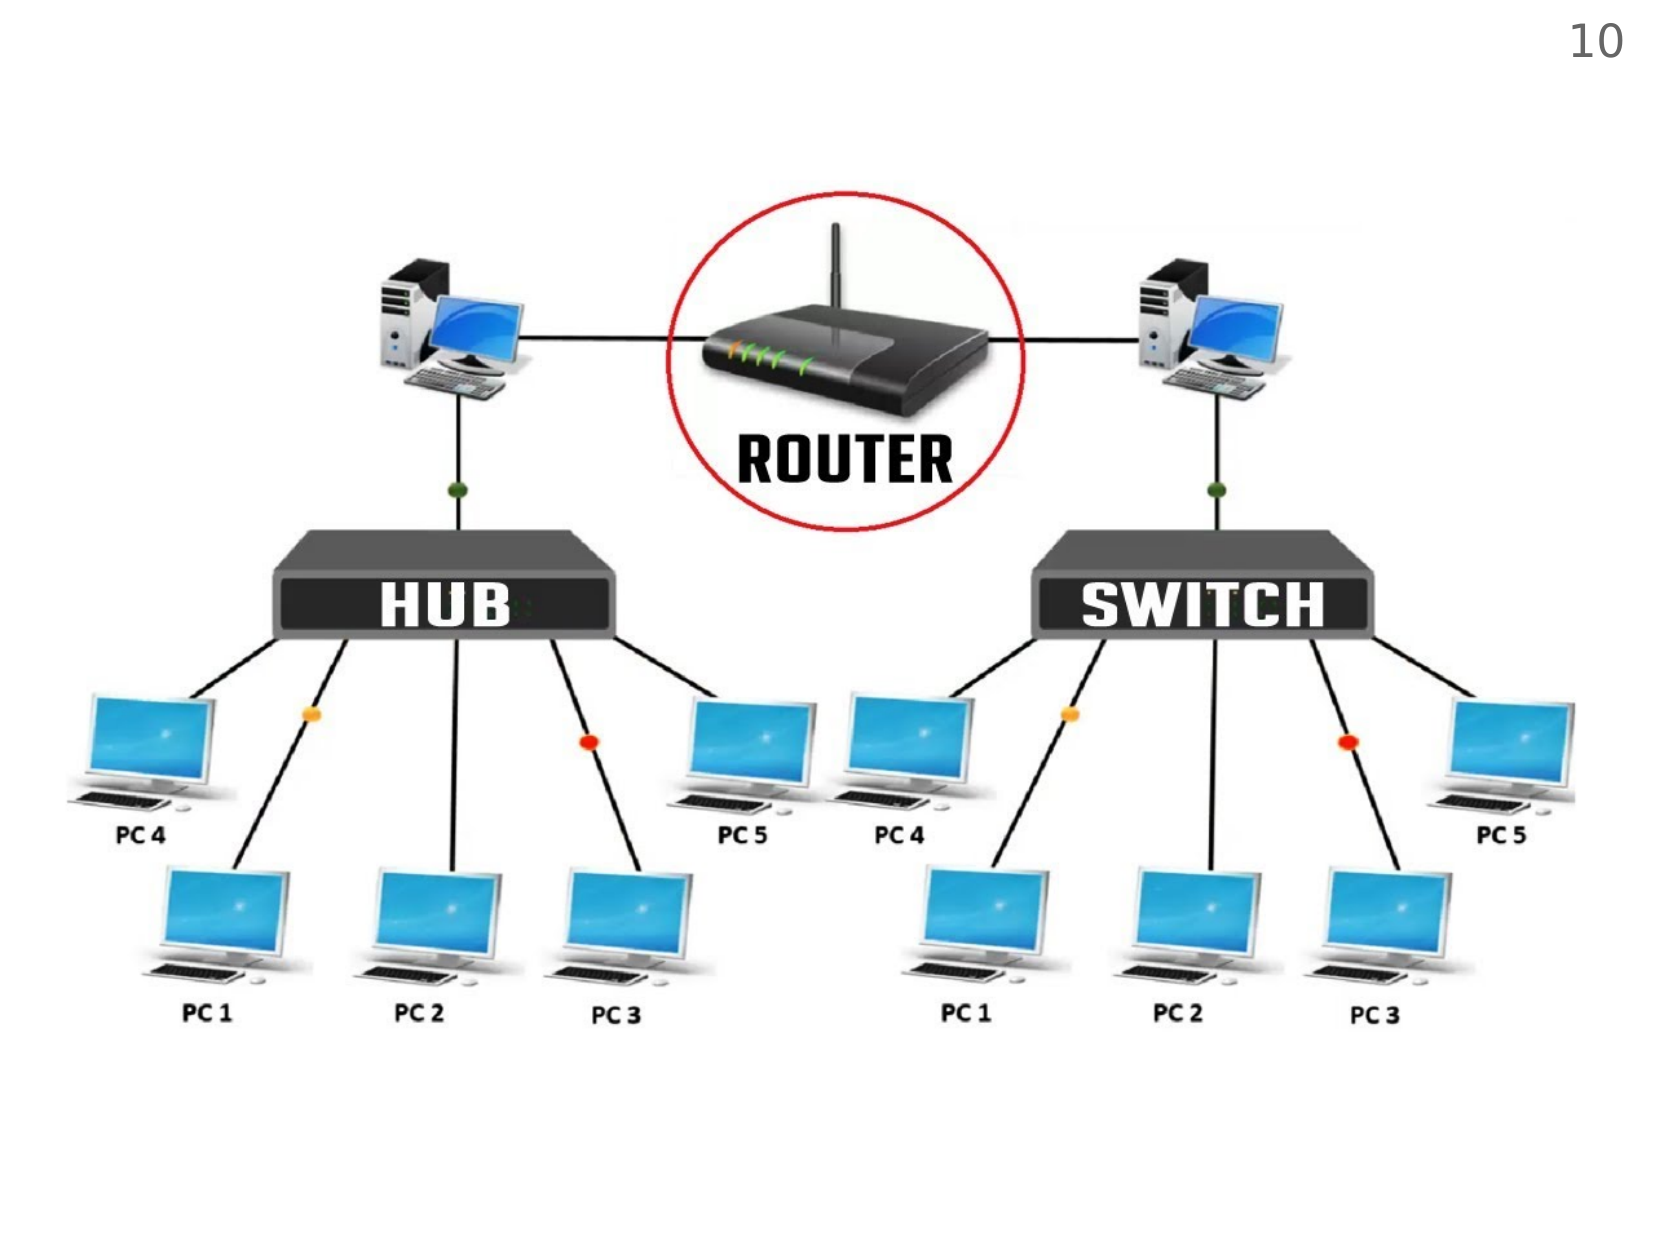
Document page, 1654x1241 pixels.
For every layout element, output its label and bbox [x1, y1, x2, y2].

picture [59, 177, 1595, 1034]
